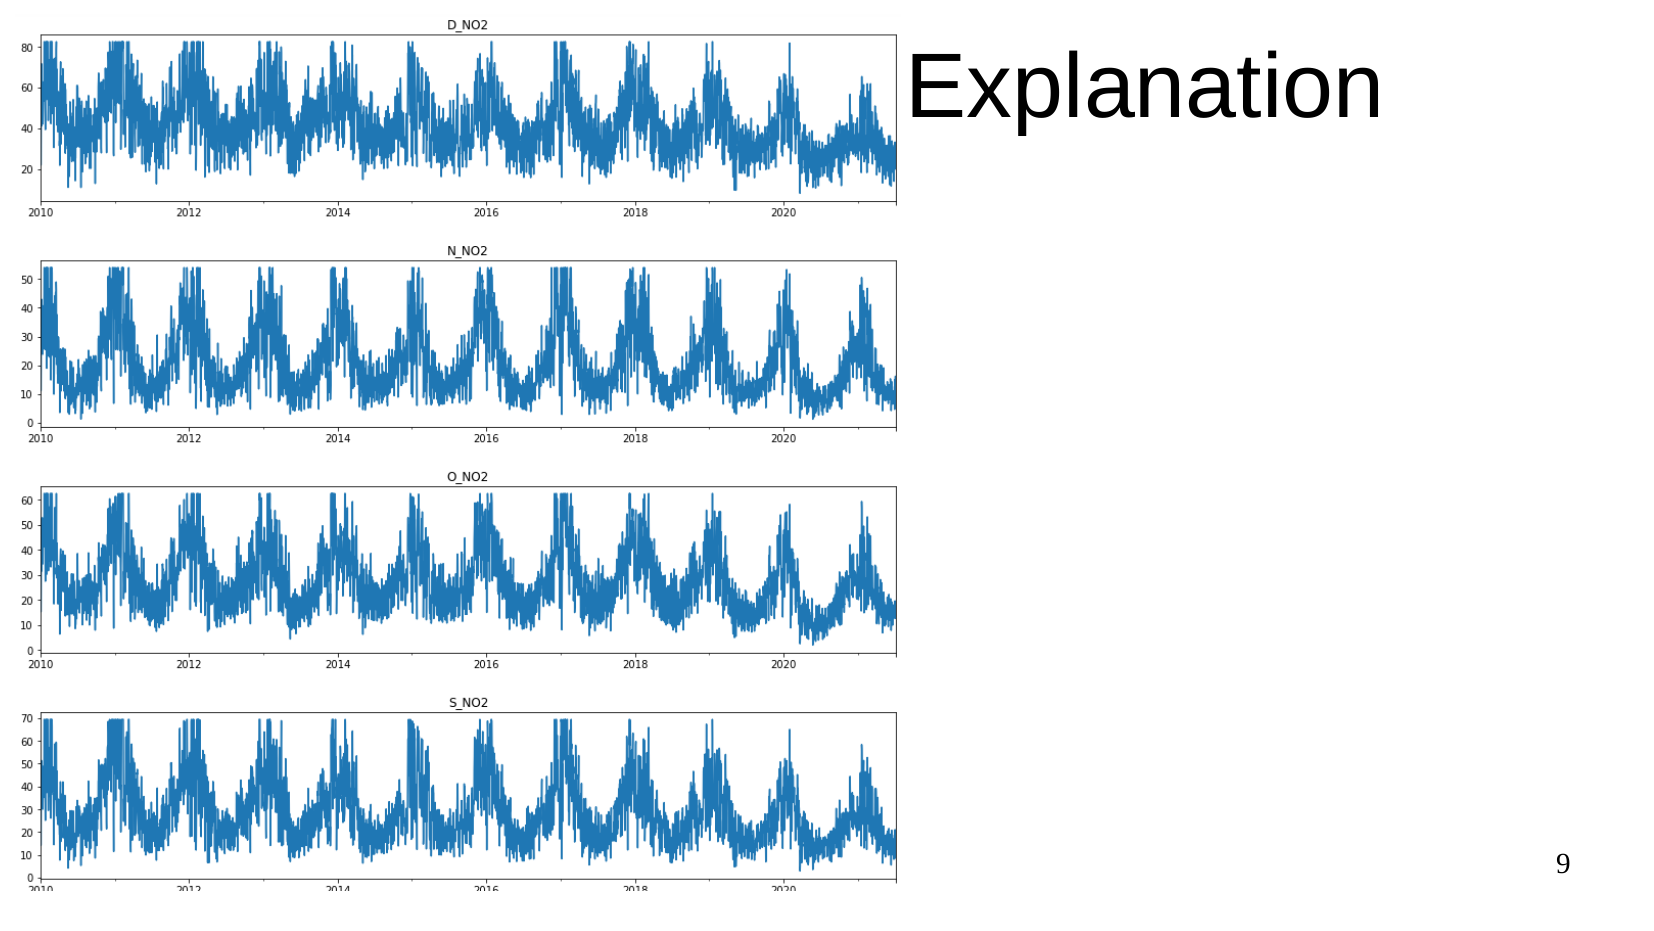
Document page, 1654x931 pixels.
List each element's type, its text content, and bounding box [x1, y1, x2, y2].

picture [15, 14, 901, 891]
title Explanation [720, 7, 1571, 163]
